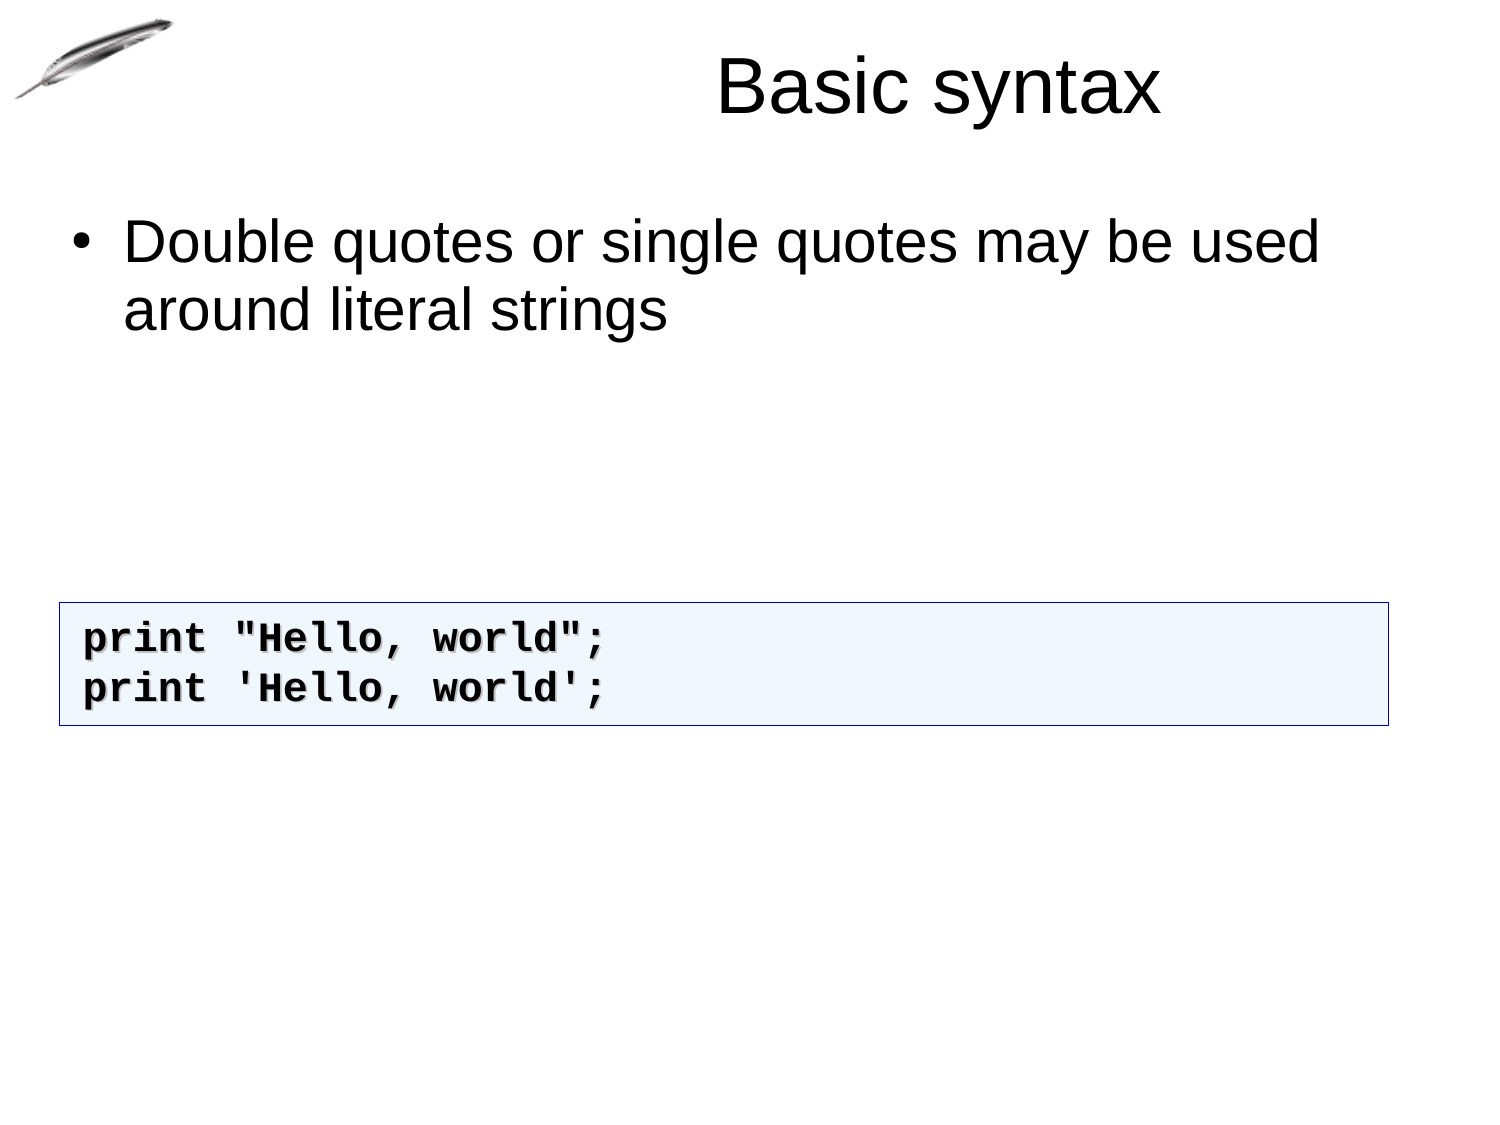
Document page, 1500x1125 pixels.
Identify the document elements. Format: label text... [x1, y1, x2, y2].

text_box print "Hello, world"; print 'Hello, world'; [59, 602, 1388, 726]
title Basic syntax [419, 0, 1459, 176]
list Double quotes or single quotes may be used around literal strings [53, 207, 1447, 1084]
picture [11, 17, 179, 101]
